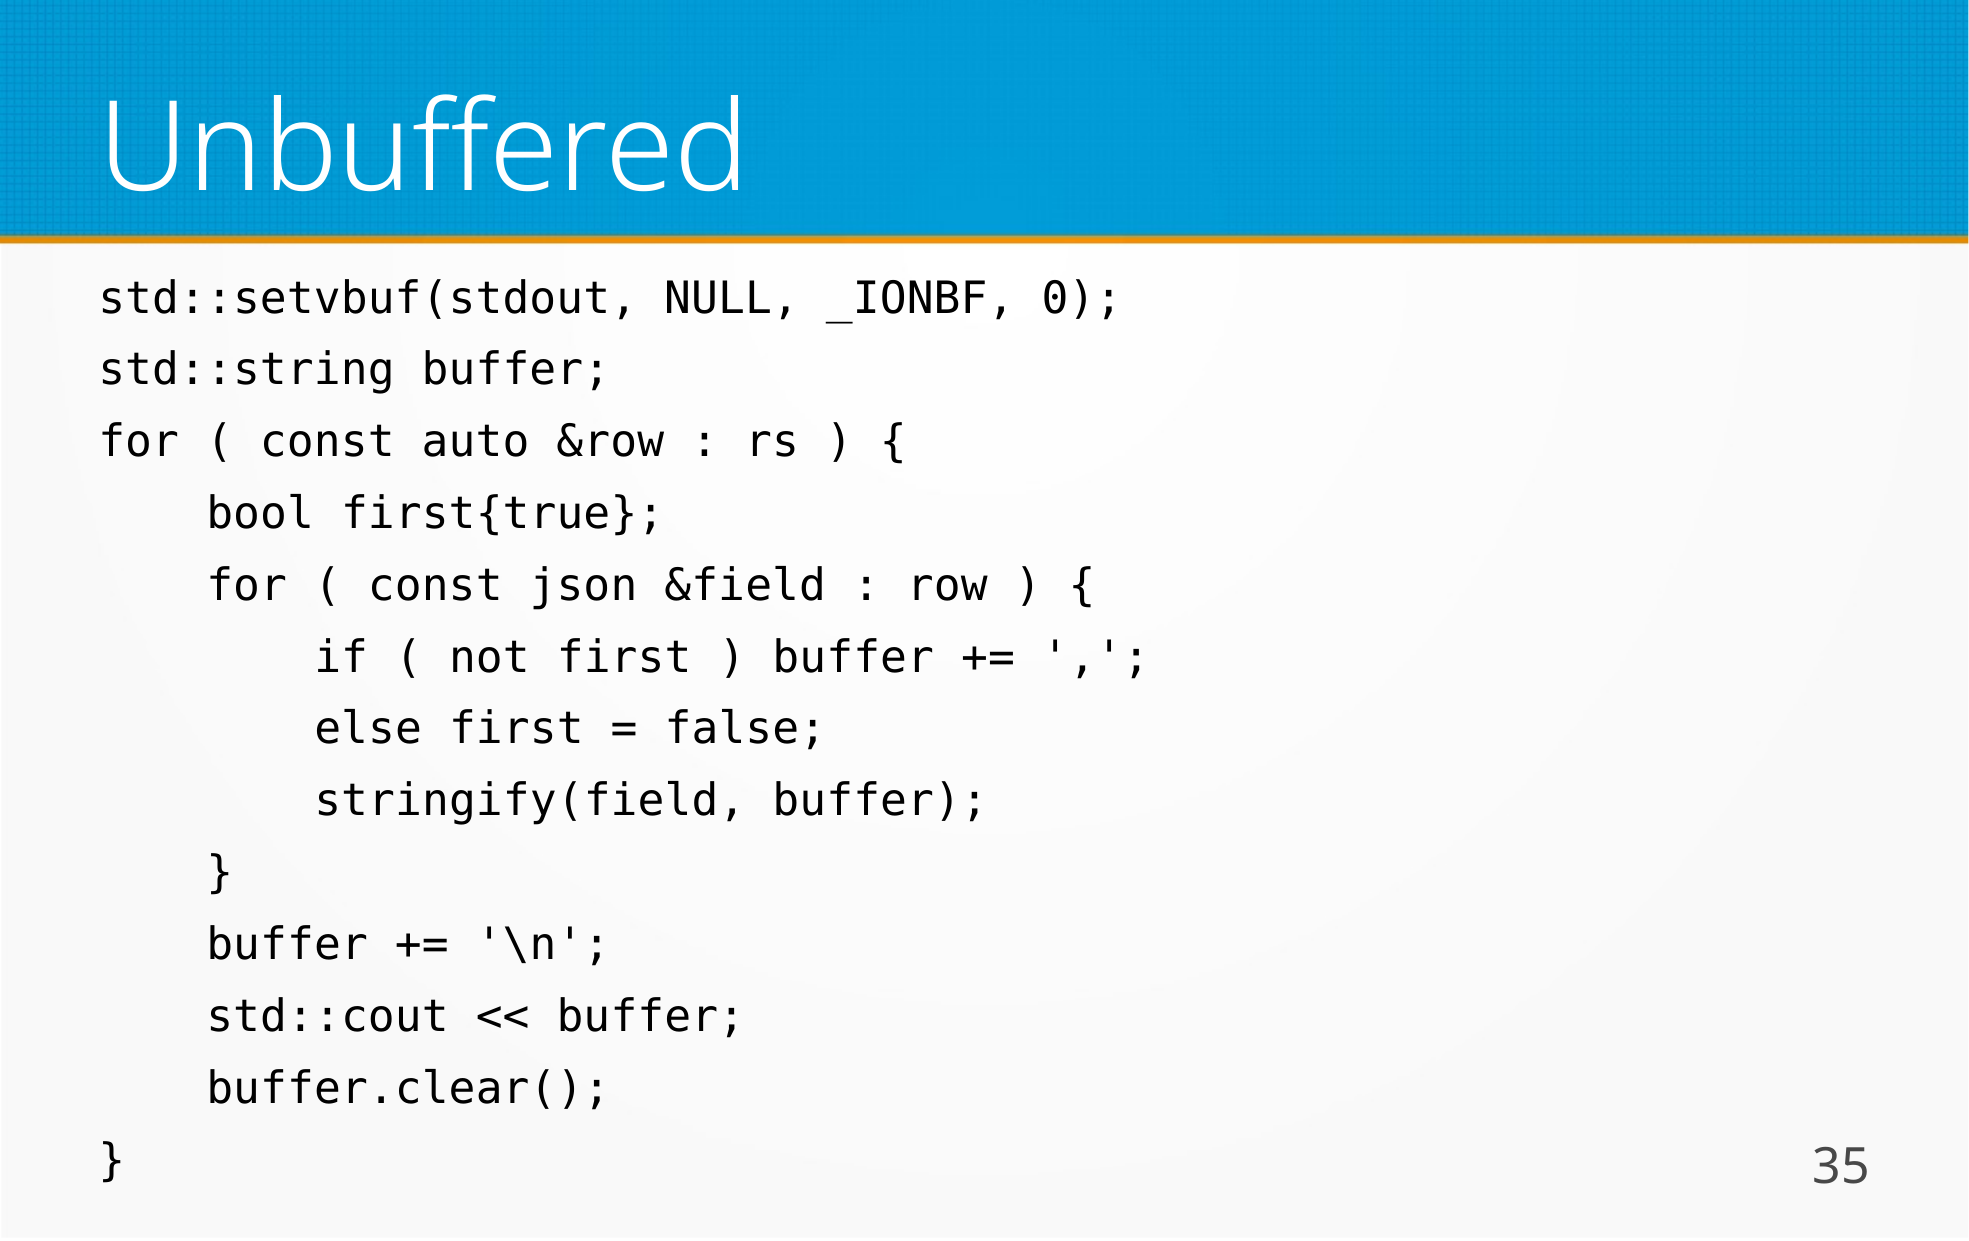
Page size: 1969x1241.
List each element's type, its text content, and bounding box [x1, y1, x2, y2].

title Unbuffered [98, 19, 1870, 227]
list std::setvbuf(stdout, NULL, _IONBF, 0); std::string buffer; for ( const auto &row : rs ) { bool first{true}; for ( const json &field : row ) { if ( not first ) buffer += ','; else first = false; stringify(field, buffer); } buffer += '\n'; std::cout << buffer; buffer.clear(); } [98, 271, 1861, 1193]
picture [0, 233, 1969, 1241]
